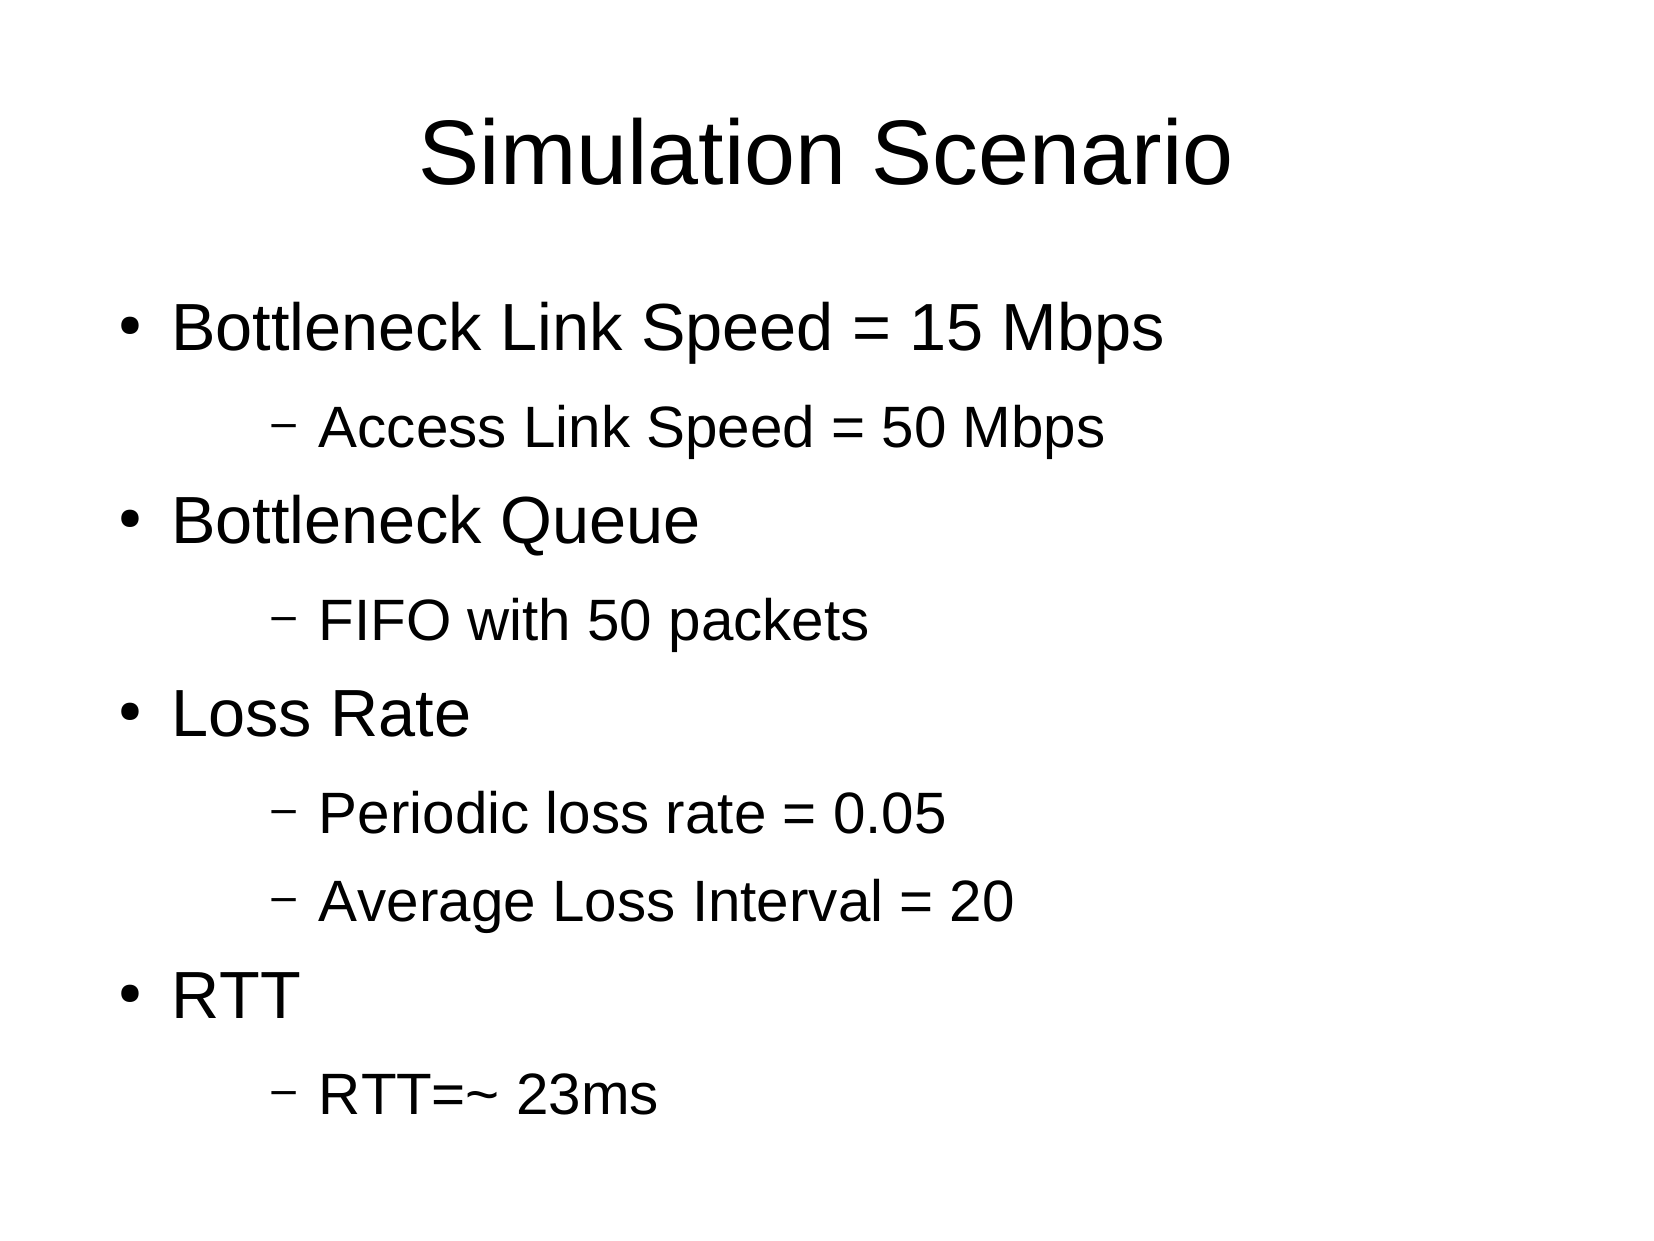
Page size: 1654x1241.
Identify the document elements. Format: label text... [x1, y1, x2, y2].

title Simulation Scenario [82, 49, 1571, 257]
list Bottleneck Link Speed = 15 Mbps Access Link Speed = 50 Mbps Bottleneck Queue FIFO with 50 packets Loss Rate Periodic loss rate = 0.05 Average Loss Interval = 20 RTT RTT=~ 23ms [82, 290, 1571, 1199]
